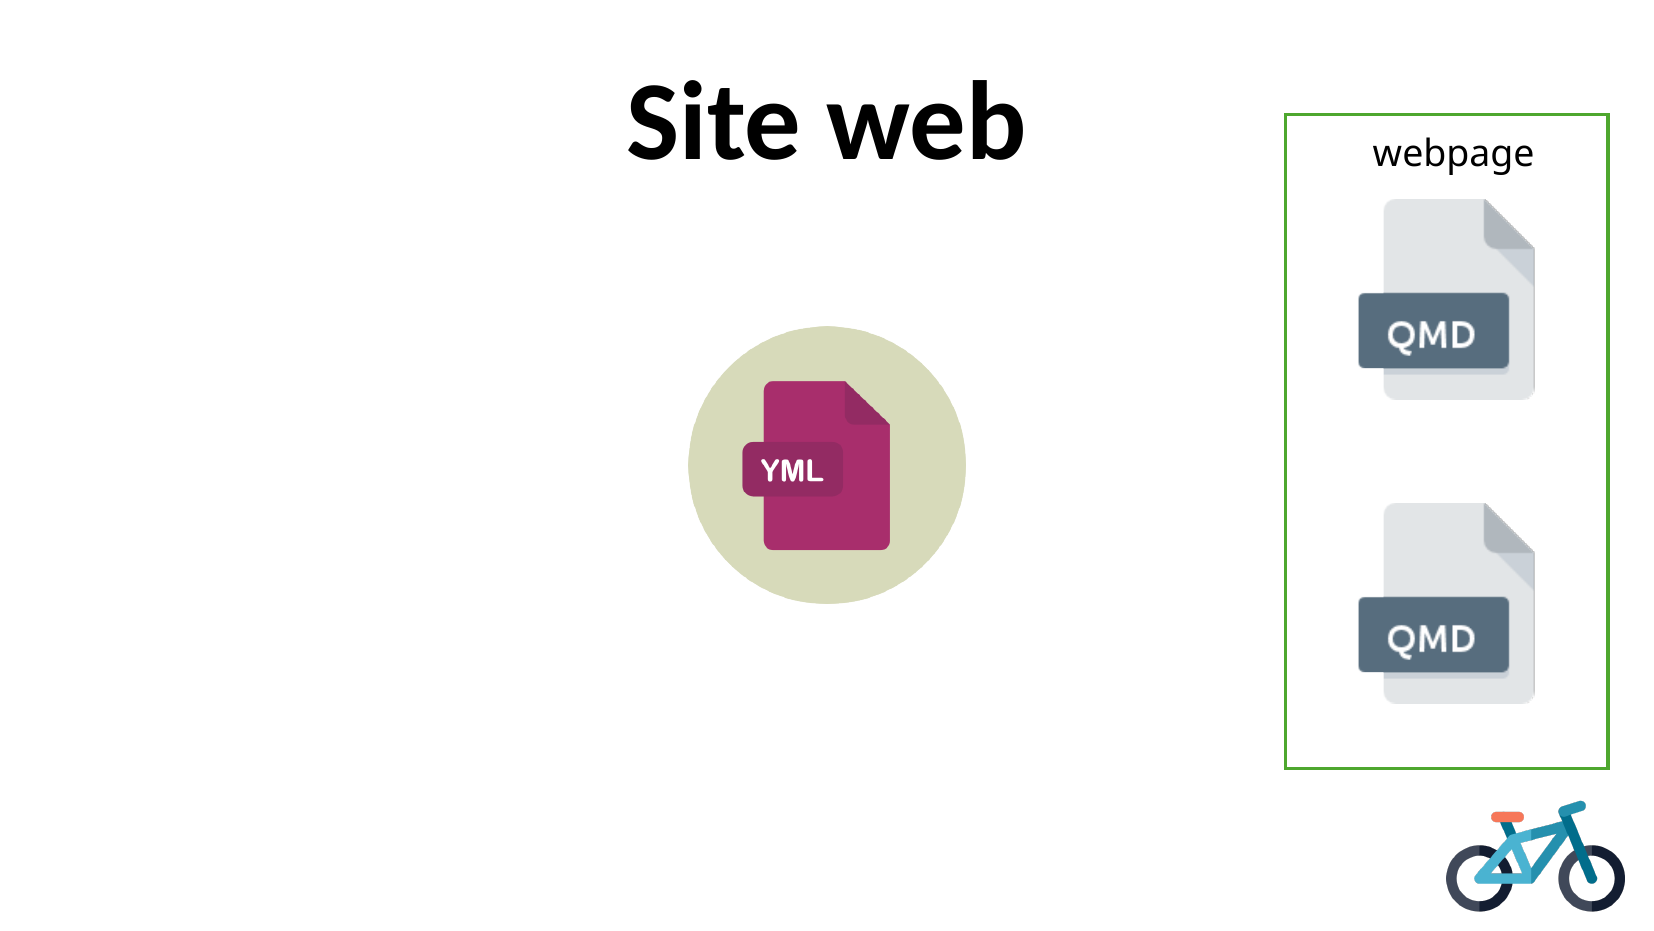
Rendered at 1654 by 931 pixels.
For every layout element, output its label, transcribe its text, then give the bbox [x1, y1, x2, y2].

picture [1346, 199, 1547, 400]
text_box webpage [1357, 121, 1536, 182]
picture [1446, 767, 1625, 931]
picture [1346, 503, 1547, 704]
picture [688, 326, 966, 604]
text_box [1286, 115, 1608, 768]
title Site web [82, 37, 1571, 193]
